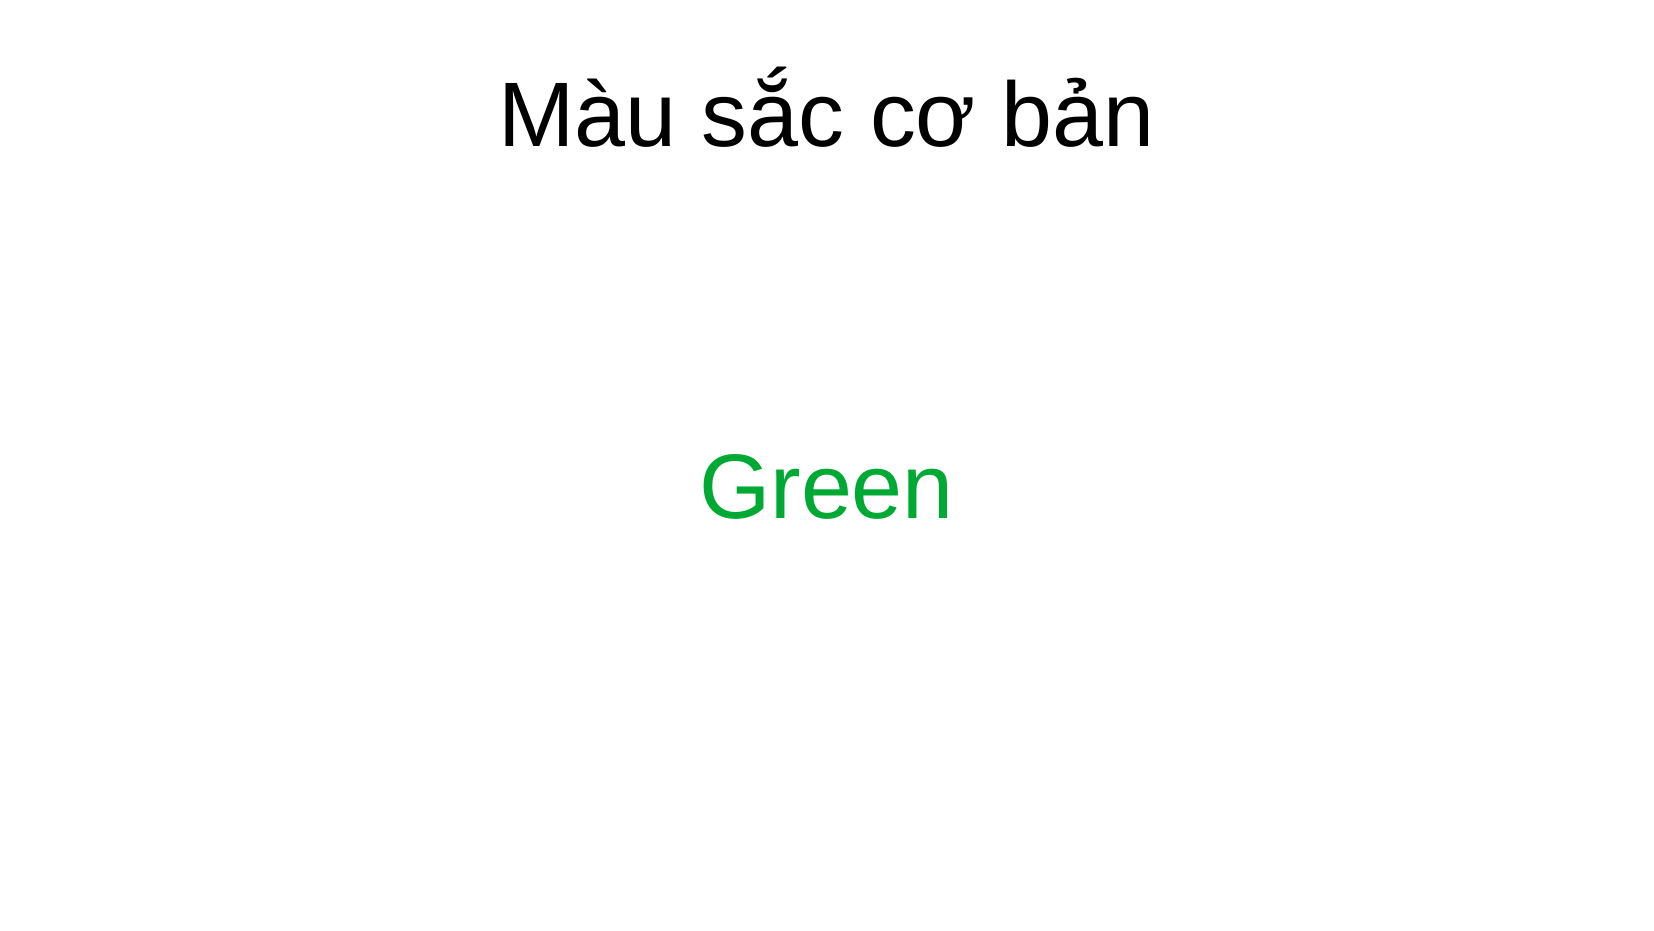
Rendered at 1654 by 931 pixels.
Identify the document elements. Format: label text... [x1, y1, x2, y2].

title Màu sắc cơ bản [82, 37, 1571, 193]
subtitle Green [82, 217, 1571, 758]
